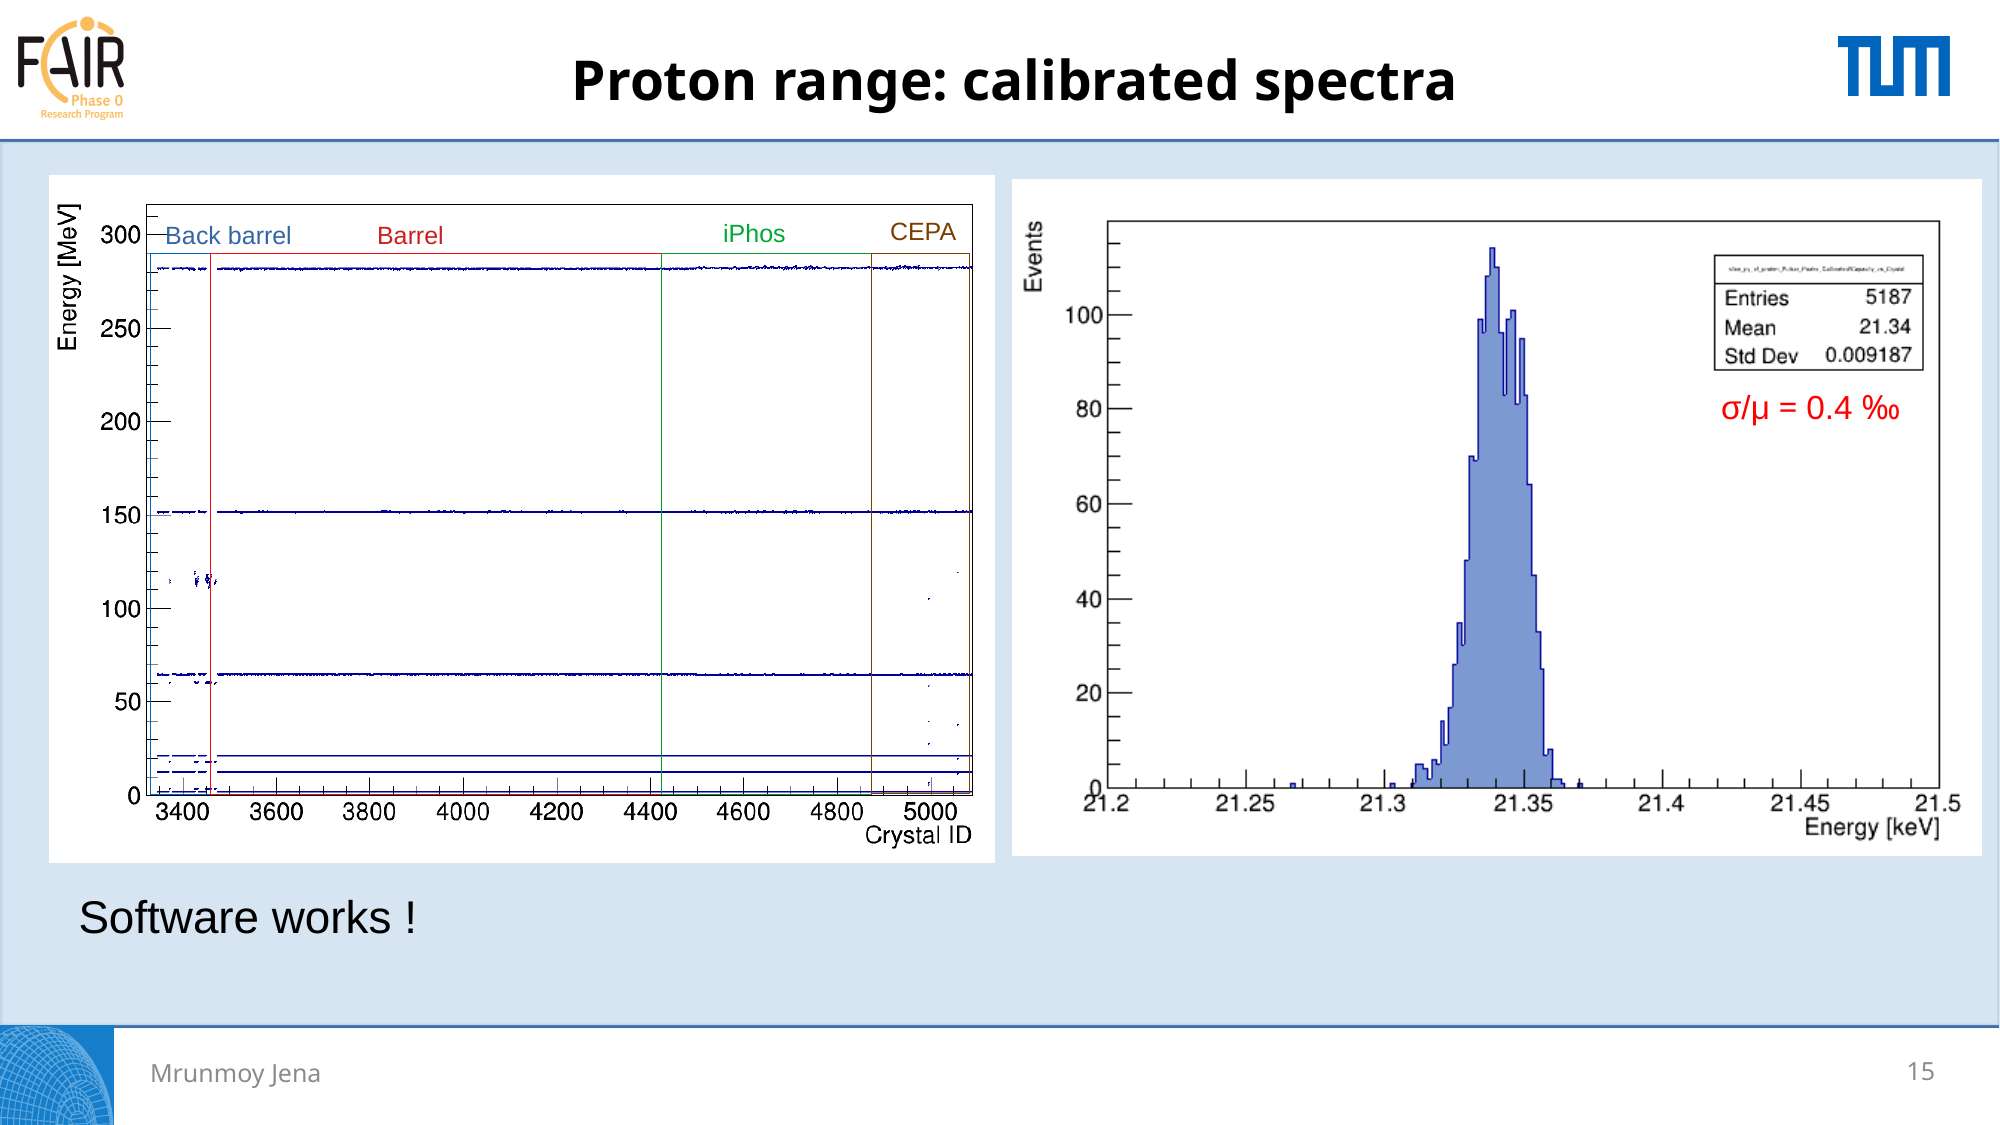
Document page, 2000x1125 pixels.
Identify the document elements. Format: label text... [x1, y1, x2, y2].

picture [0, 1025, 114, 1125]
text_box Back barrel [151, 254, 210, 286]
text_box CEPA [875, 210, 981, 254]
picture [49, 175, 995, 864]
text_box Barrel [362, 214, 573, 253]
picture [1012, 179, 1982, 856]
picture [1838, 36, 1950, 96]
picture [15, 15, 142, 120]
text_box σ/μ = 0.4 ‰ [1706, 376, 1962, 472]
text_box Barrel [362, 254, 573, 258]
text_box iPhos [708, 212, 844, 253]
text_box Back barrel [211, 254, 316, 286]
text_box Software works ! [63, 884, 1619, 1028]
title Proton range: calibrated spectra [180, 44, 1851, 121]
text_box Back barrel [150, 214, 316, 253]
